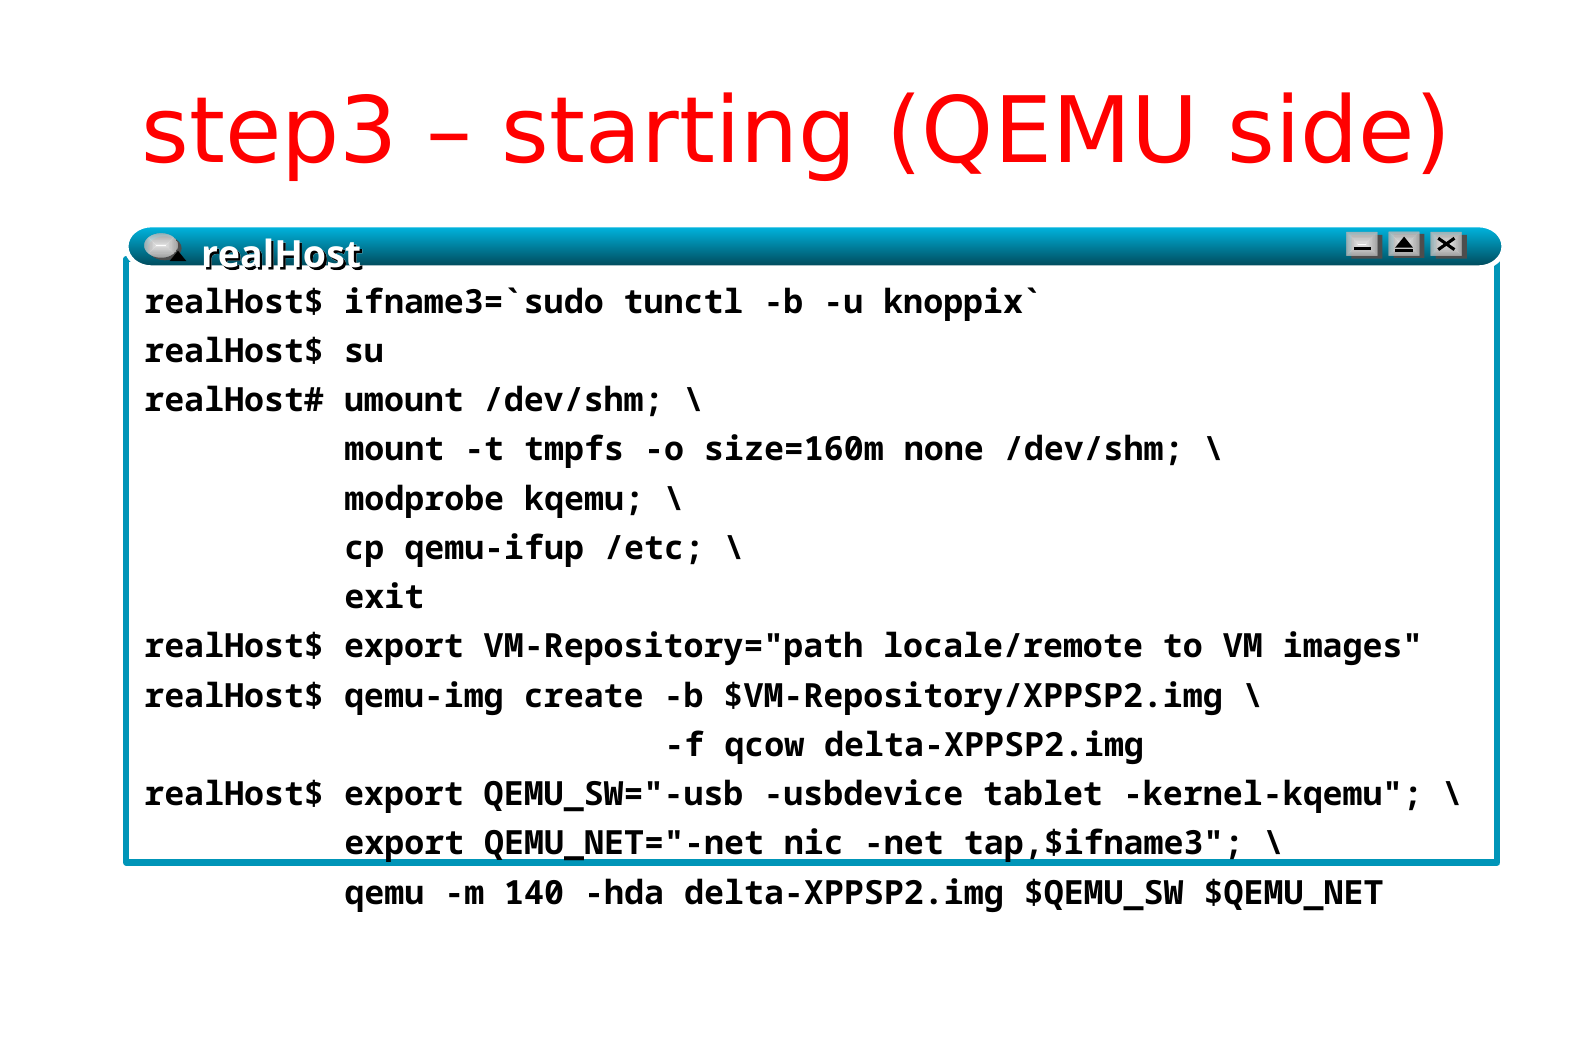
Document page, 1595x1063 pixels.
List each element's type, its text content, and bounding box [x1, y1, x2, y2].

title step3 – starting (QEMU side) [79, 49, 1515, 213]
text_box [126, 225, 1504, 268]
text_box realHost$ ifname3=`sudo tunctl -b -u knoppix` realHost$ su realHost# umount /dev/shm; \ mount -t tmpfs -o size=160m none /dev/shm; \ modprobe kqemu; \ cp qemu-ifup /etc; \ exit realHost$ export VM-Repository="path locale/remote to VM images" realHost$ qemu-img create -b $VM-Repository/XPPSP2.img \ -f qcow delta-XPPSP2.img realHost$ export QEMU_SW="-usb -usbdevice tablet -kernel-kqemu"; \ export QEMU_NET="-net nic -net tap,$ifname3"; \ qemu -m 140 -hda delta-XPPSP2.img $QEMU_SW $QEMU_NET [112, 267, 1514, 863]
text_box realHost [201, 228, 617, 287]
